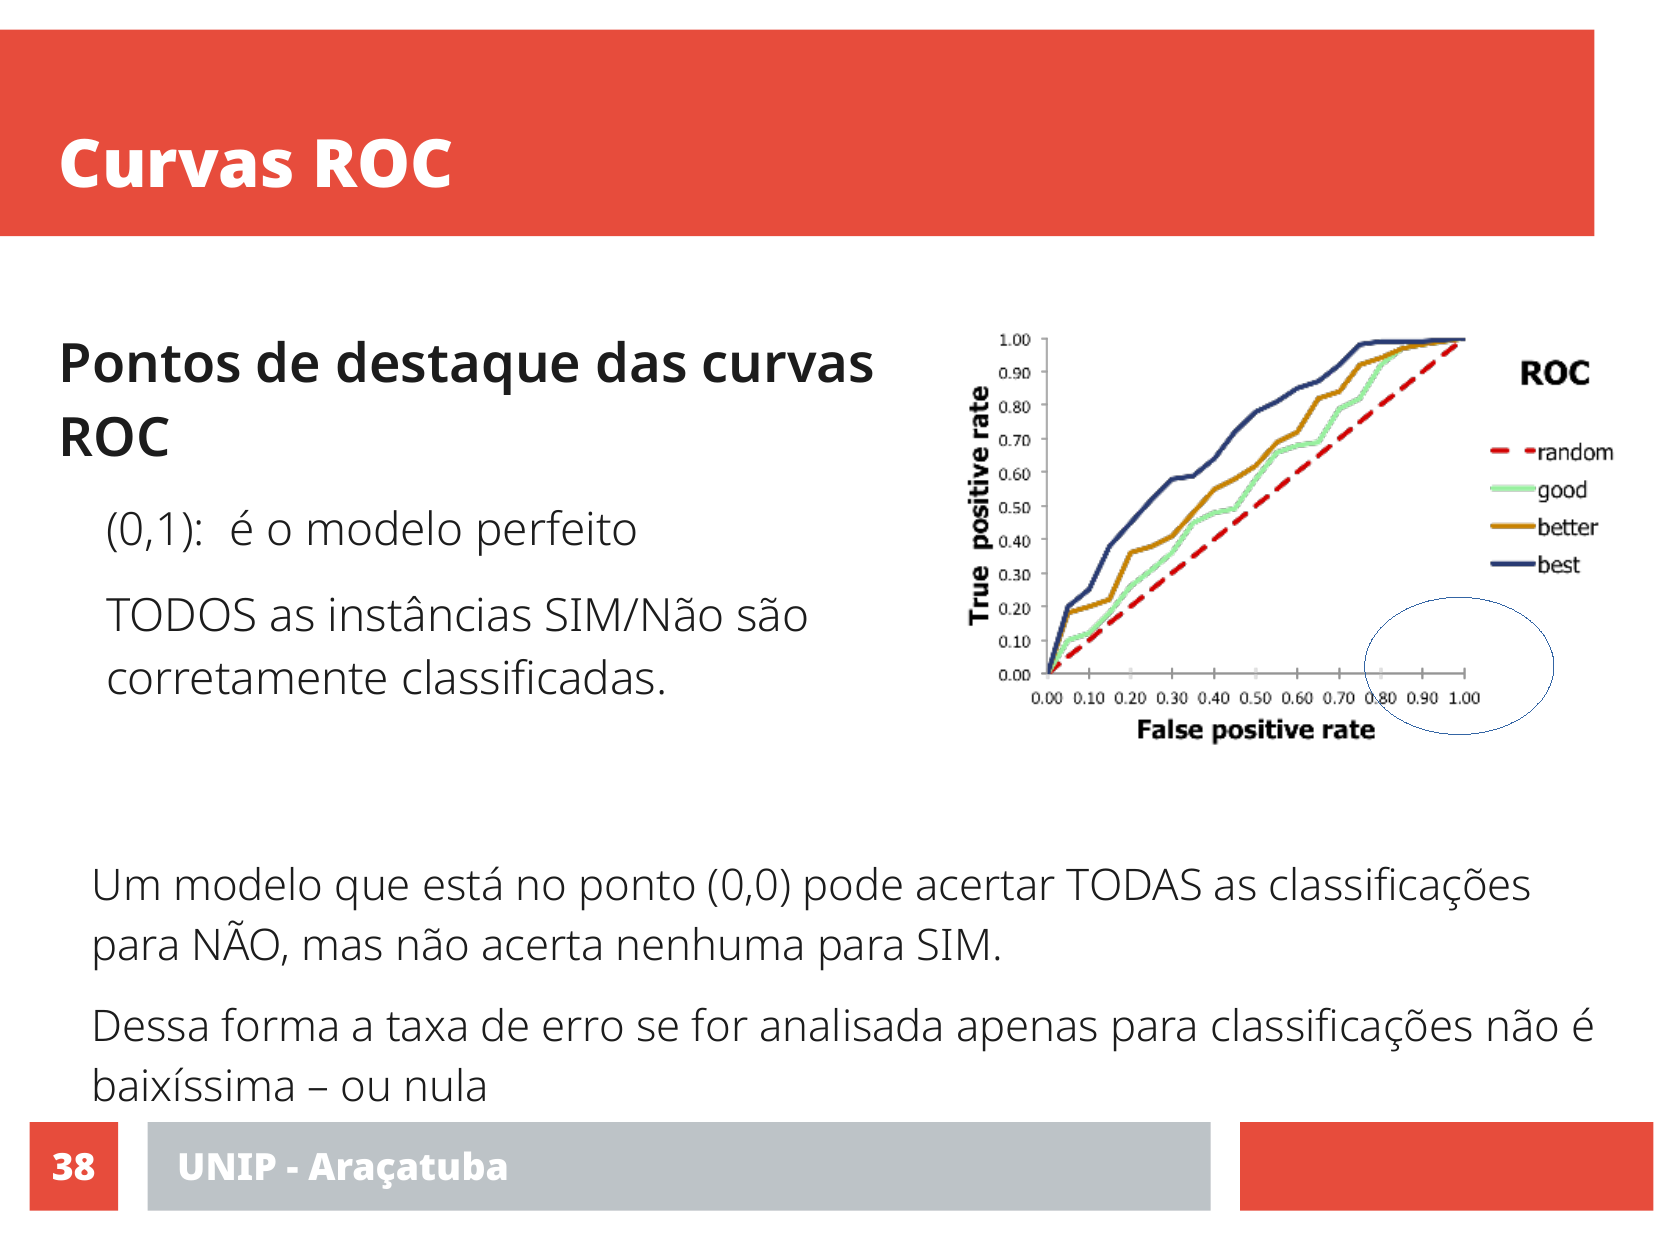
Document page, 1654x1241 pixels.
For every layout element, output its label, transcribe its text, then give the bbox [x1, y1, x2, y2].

picture [940, 260, 1644, 759]
list Um modelo que está no ponto (0,0) pode acertar TODAS as classificações para NÃO, mas não acerta nenhuma para SIM. Dessa forma a taxa de erro se for analisada apenas para classificações não é baixíssima – ou nula [46, 761, 1632, 1117]
list Pontos de destaque das curvas ROC (0,1): é o modelo perfeito TODOS as instâncias SIM/Não são corretamente classificadas. [59, 324, 941, 761]
title Curvas ROC [59, 59, 1595, 207]
